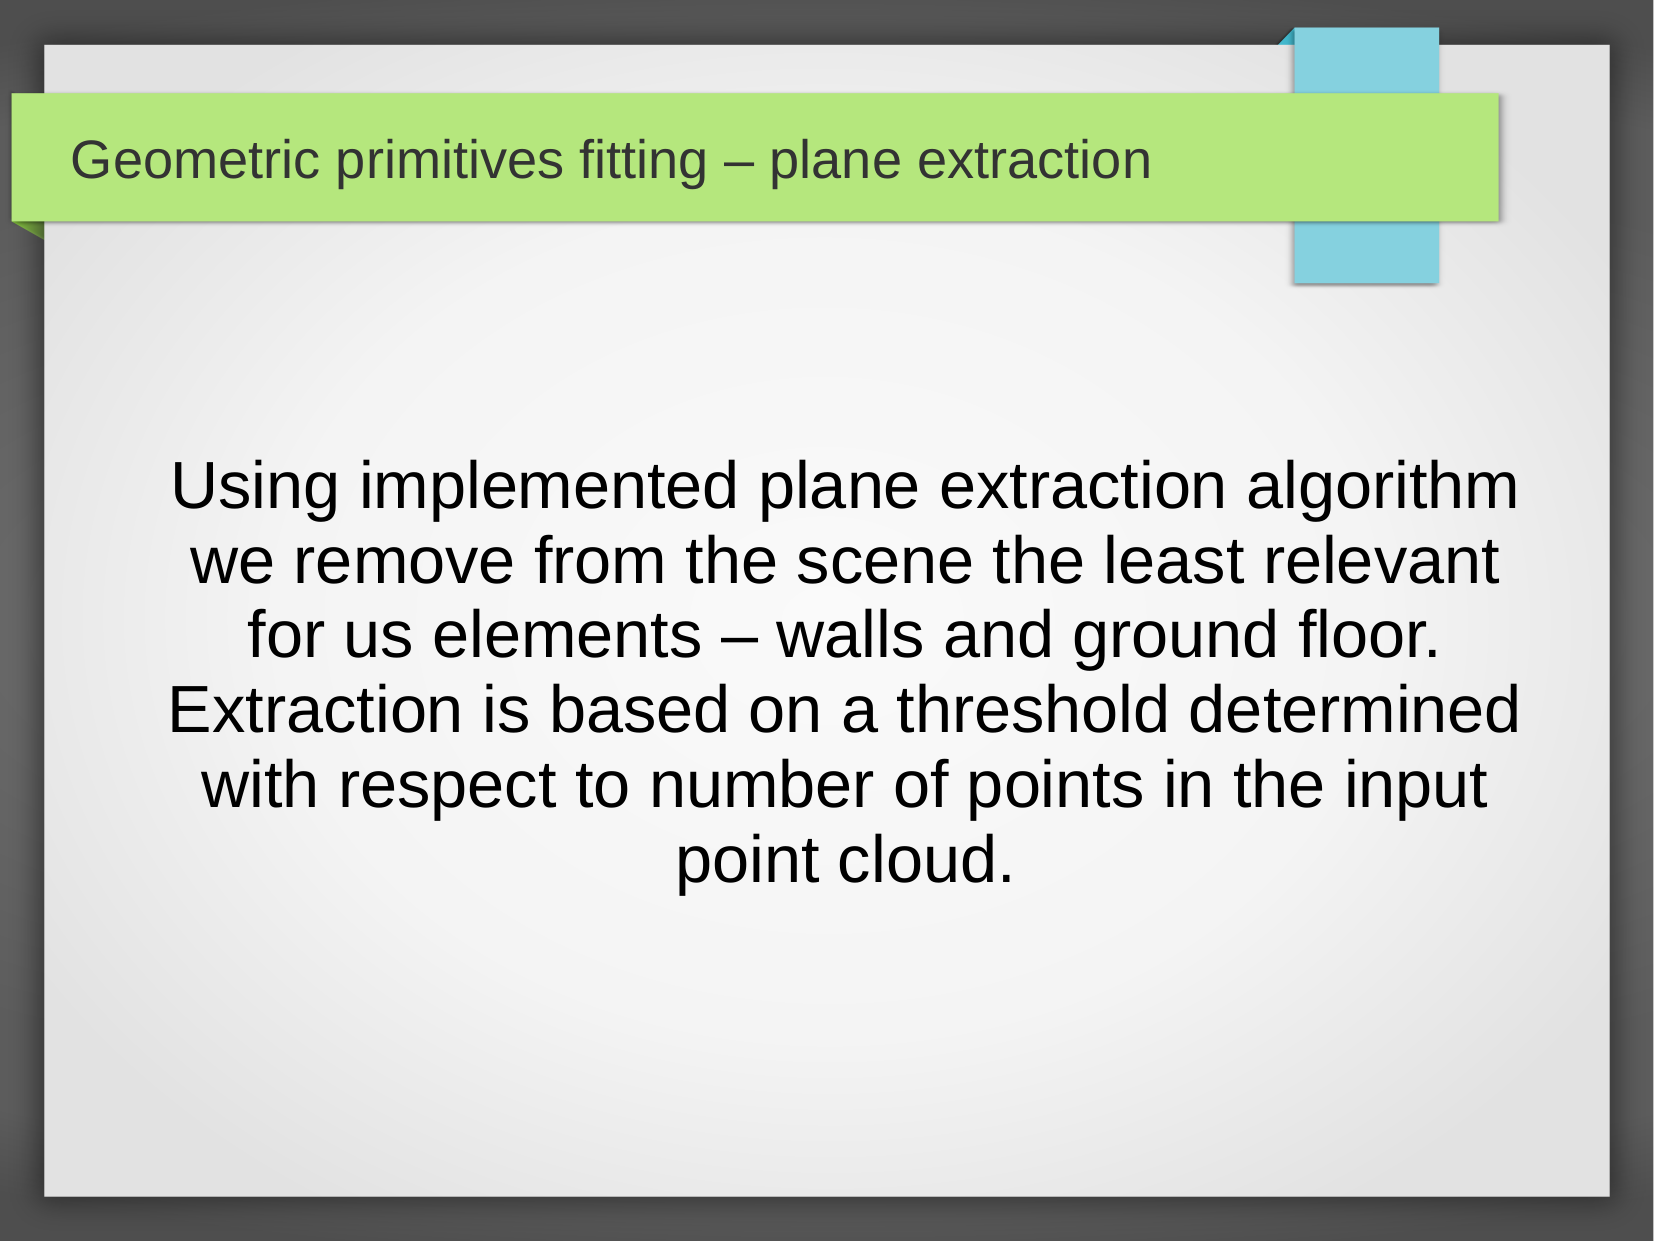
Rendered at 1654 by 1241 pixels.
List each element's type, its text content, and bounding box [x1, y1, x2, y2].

list Using implemented plane extraction algorithm we remove from the scene the least relevant for us elements – walls and ground floor. Extraction is based on a threshold determined with respect to number of points in the input point cloud. [82, 343, 1538, 1063]
title Geometric primitives fitting – plane extraction [70, 106, 1229, 213]
picture [0, 0, 1654, 1241]
